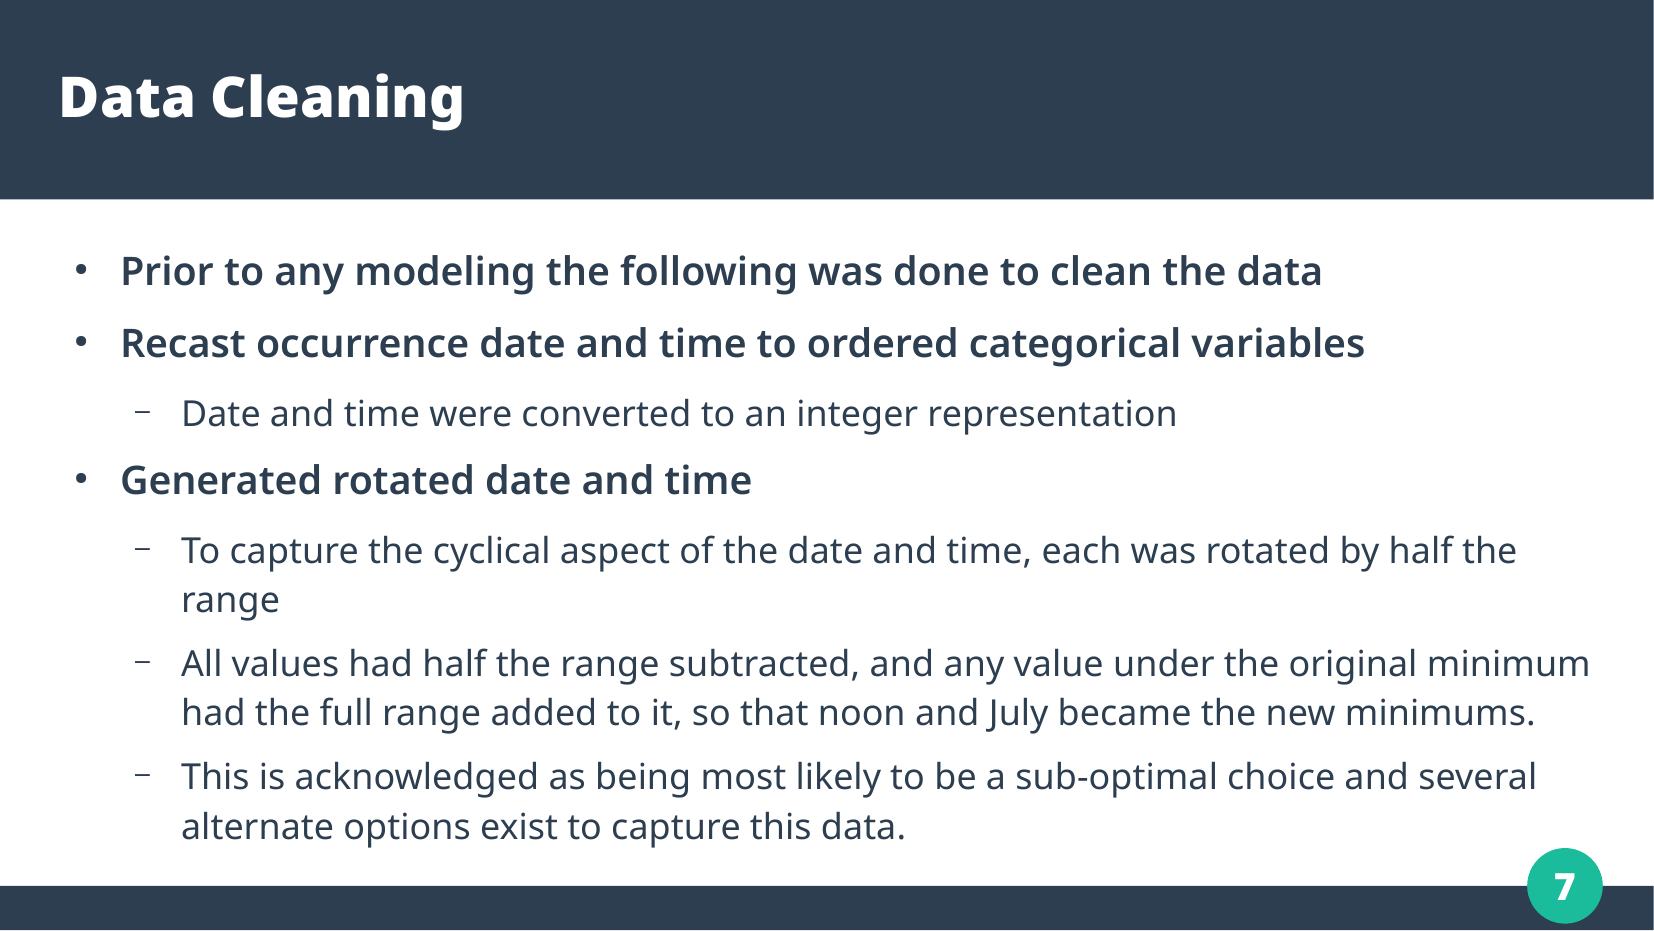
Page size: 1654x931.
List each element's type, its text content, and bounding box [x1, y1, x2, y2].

title Data Cleaning [59, 37, 1595, 155]
list Prior to any modeling the following was done to clean the data Recast occurrence date and time to ordered categorical variables Date and time were converted to an integer representation Generated rotated date and time To capture the cyclical aspect of the date and time, each was rotated by half the range All values had half the range subtracted, and any value under the original minimum had the full range added to it, so that noon and July became the new minimums. This is acknowledged as being most likely to be a sub-optimal choice and several alternate options exist to capture this data. [59, 243, 1595, 864]
